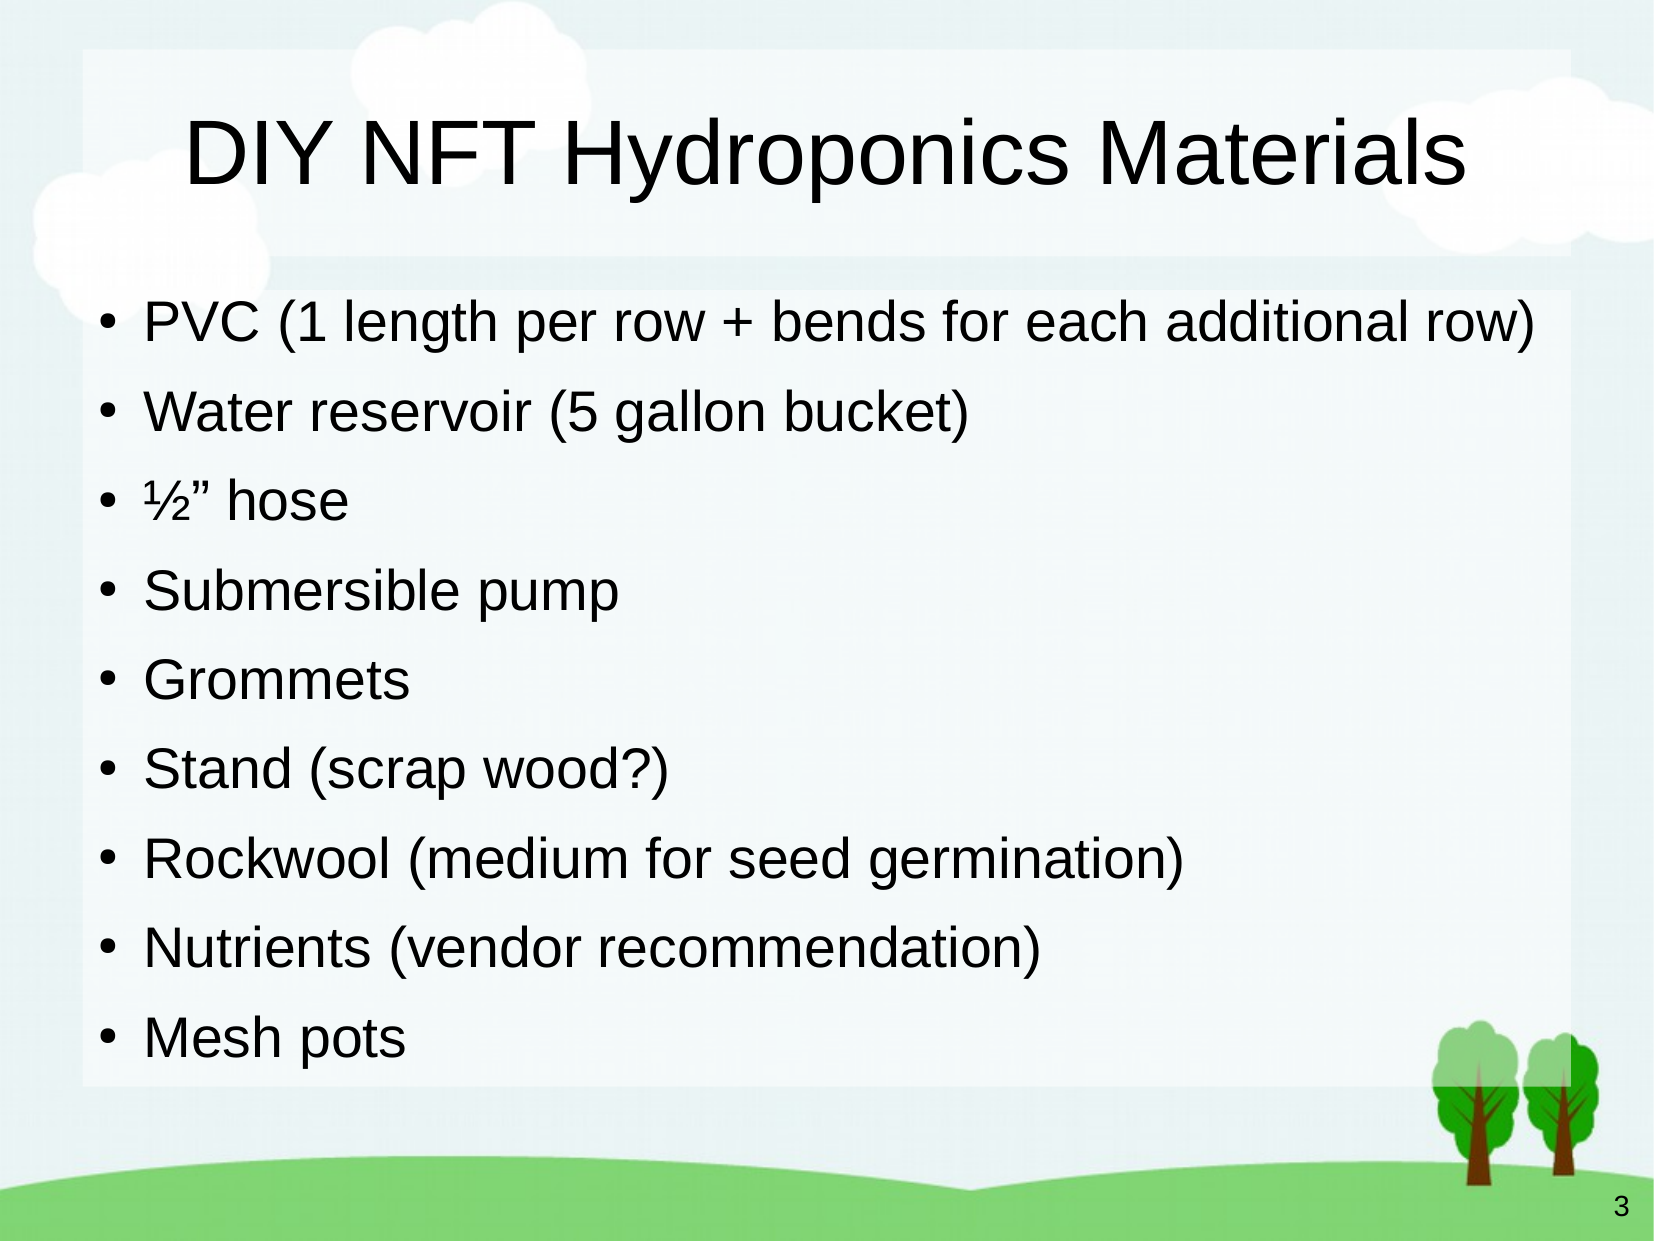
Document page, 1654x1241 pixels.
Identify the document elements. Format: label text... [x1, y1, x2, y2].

title DIY NFT Hydroponics Materials [82, 49, 1571, 257]
picture [0, 0, 1654, 1241]
list PVC (1 length per row + bends for each additional row) Water reservoir (5 gallon bucket) ½” hose Submersible pump Grommets Stand (scrap wood?) Rockwool (medium for seed germination) Nutrients (vendor recommendation) Mesh pots [82, 290, 1571, 1087]
